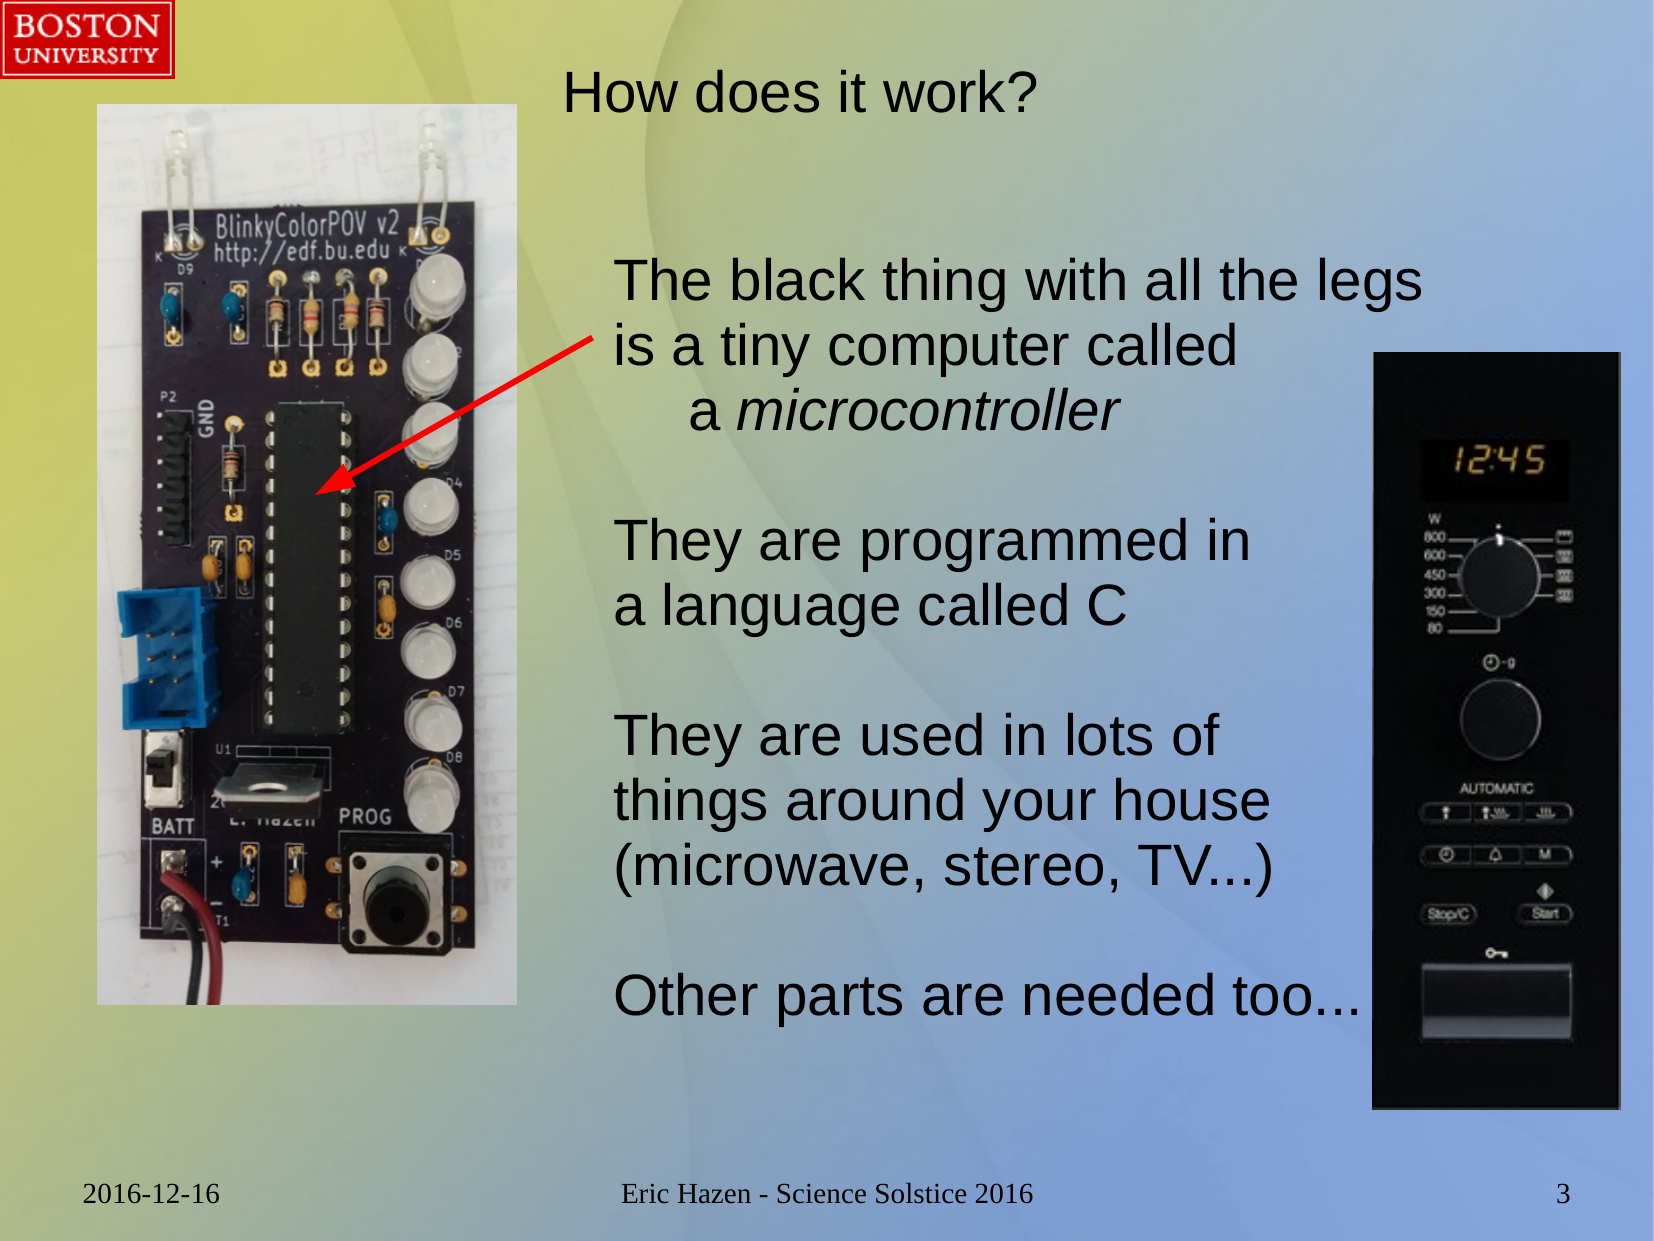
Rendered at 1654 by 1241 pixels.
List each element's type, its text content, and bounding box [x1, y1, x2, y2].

text_box How does it work? [547, 52, 1055, 133]
text_box The black thing with all the legs is a tiny computer called a microcontroller They are programmed in a language called C They are used in lots of things around your house (microwave, stereo, TV...) Other parts are needed too... [598, 240, 1441, 1038]
picture [0, 0, 1654, 1241]
